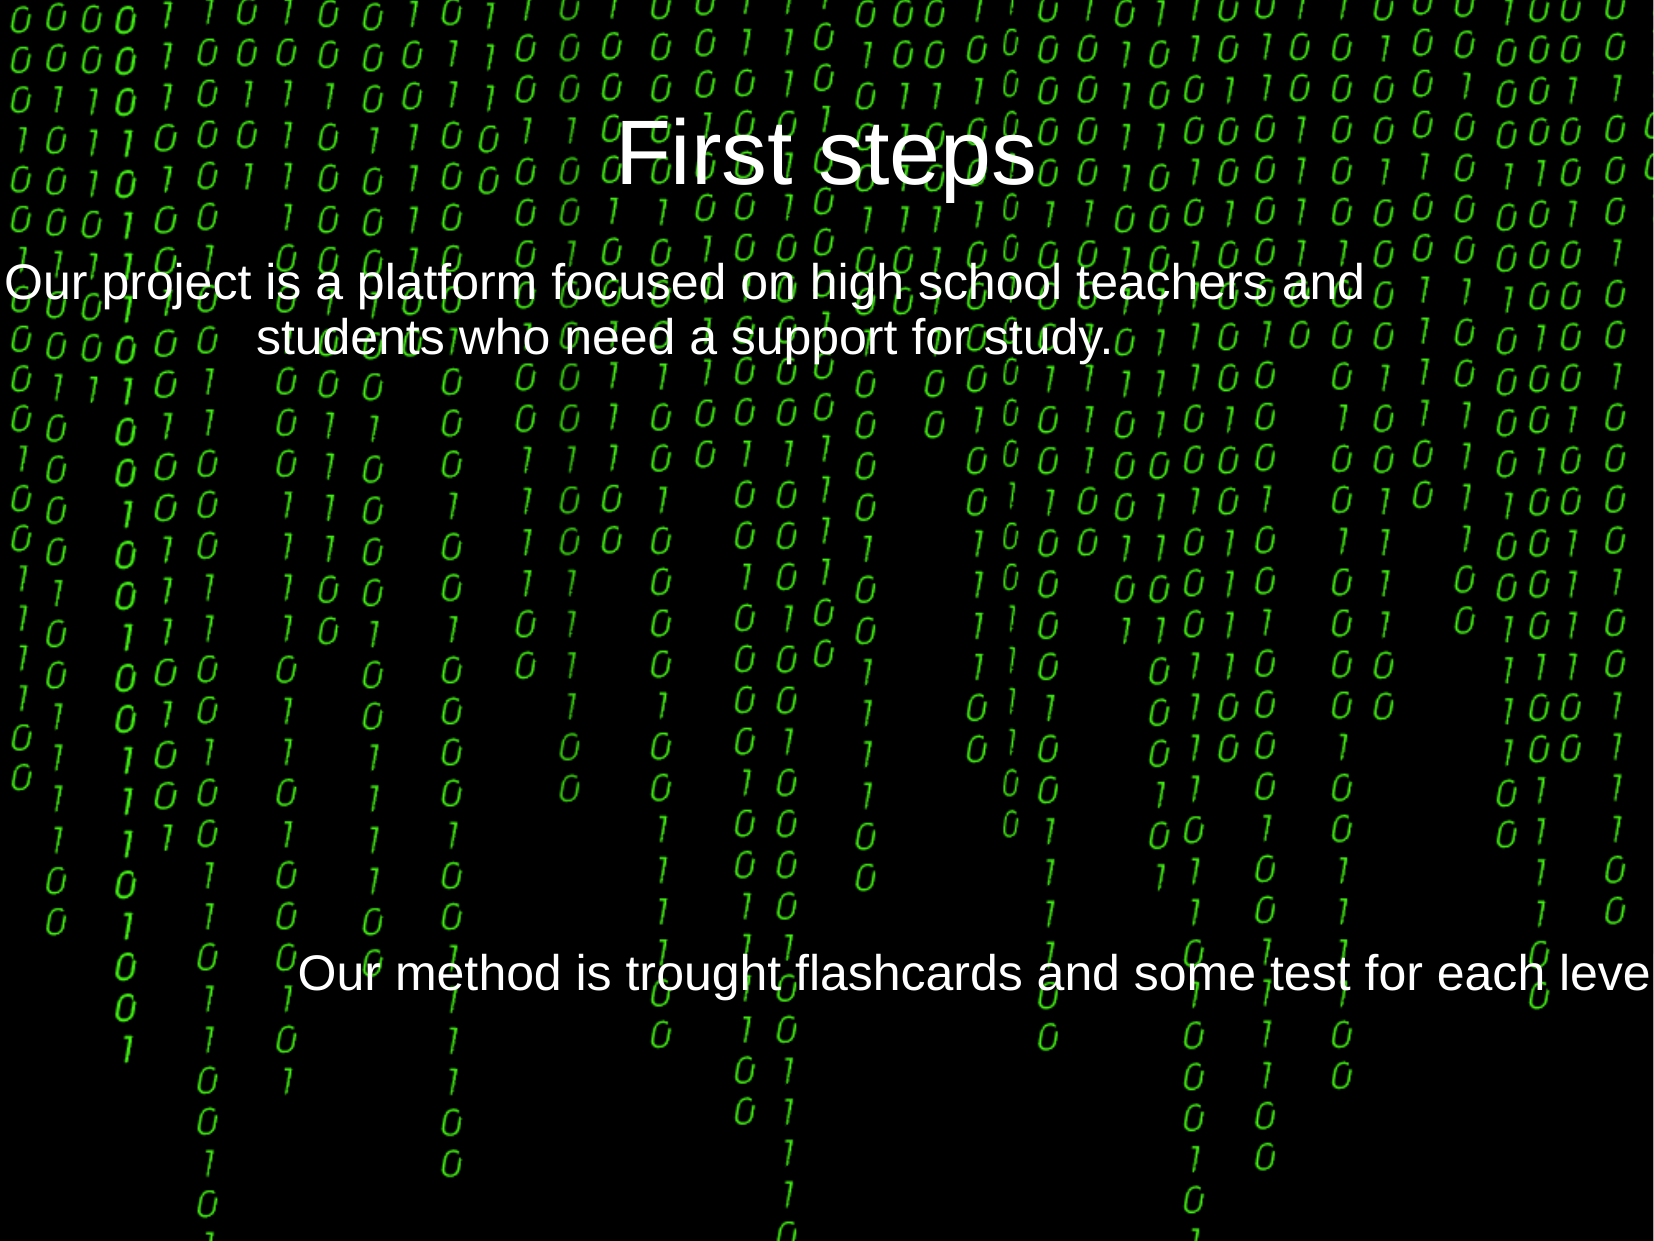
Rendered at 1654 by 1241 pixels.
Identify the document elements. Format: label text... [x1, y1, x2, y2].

title Our method is trought flashcards and some test for each level [236, 897, 1654, 1105]
title Our project is a platform focused on high school teachers and students who need a support for study. [0, 206, 1430, 414]
title [0, 224, 1465, 432]
picture [0, 0, 1654, 1241]
title First steps [82, 49, 1571, 257]
